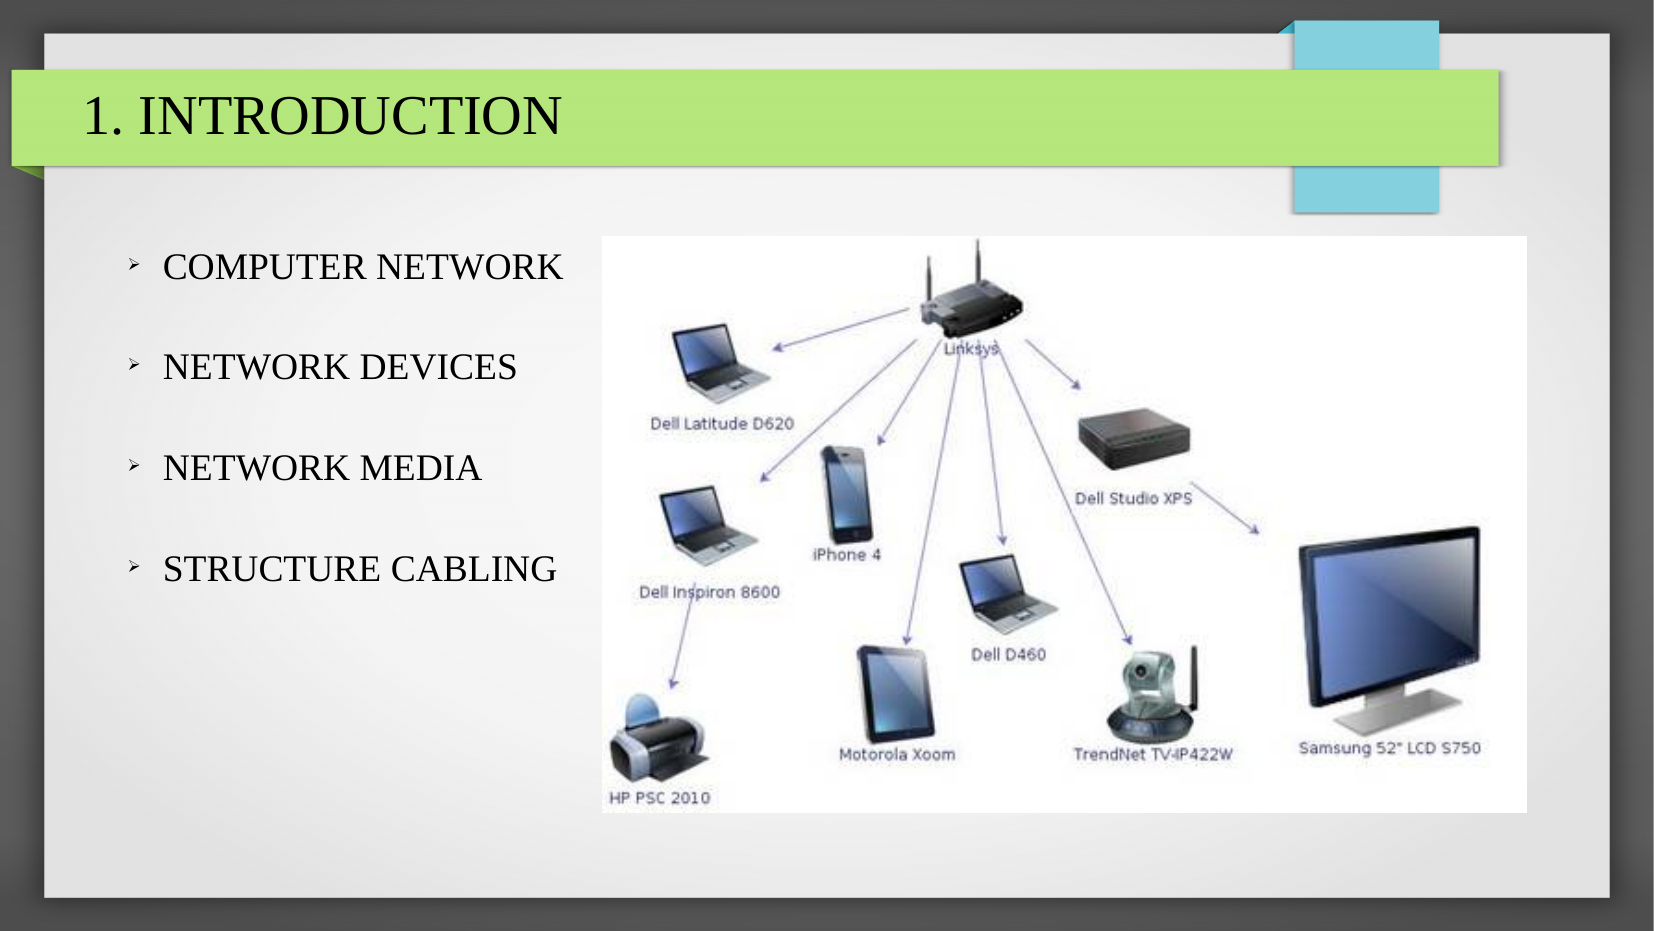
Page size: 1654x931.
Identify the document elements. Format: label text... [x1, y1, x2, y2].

title 1. INTRODUCTION [82, 70, 1264, 160]
picture [0, 0, 1654, 931]
text_box COMPUTER NETWORK NETWORK DEVICES NETWORK MEDIA STRUCTURE CABLING [112, 238, 579, 597]
